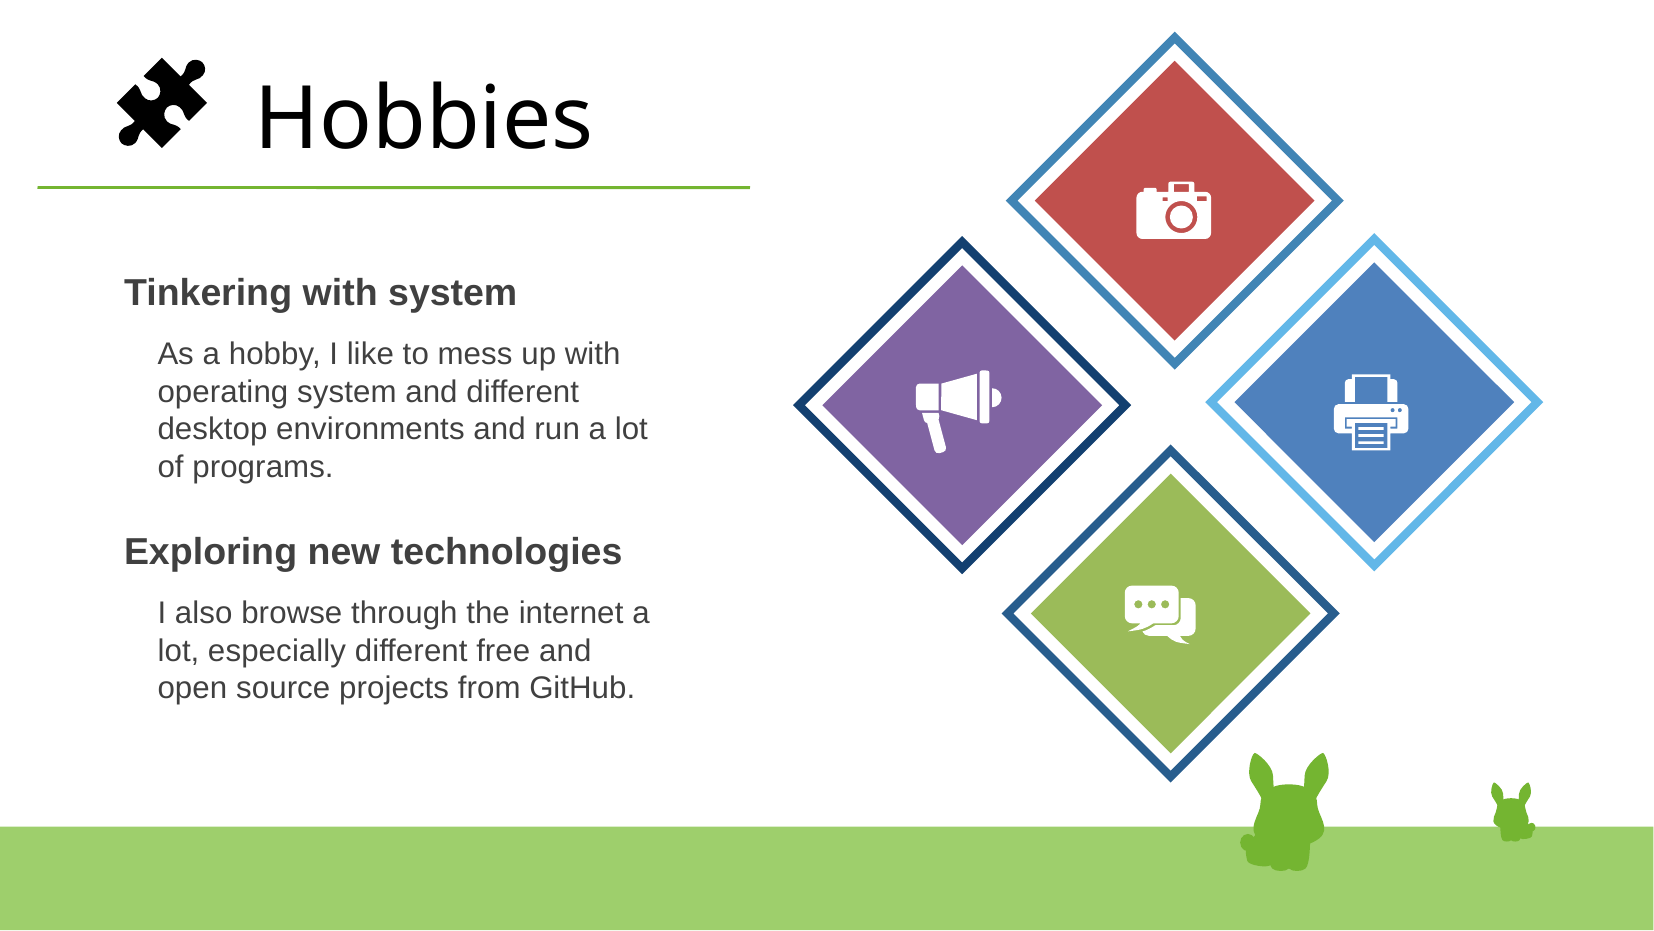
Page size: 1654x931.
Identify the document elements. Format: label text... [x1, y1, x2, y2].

text_box Tinkering with system [109, 260, 863, 320]
title Hobbies [136, 39, 713, 186]
text_box [1034, 60, 1315, 341]
text_box Exploring new technologies [109, 519, 863, 580]
text_box As a hobby, I like to mess up with operating system and different desktop environments and run a lot of programs. [142, 326, 676, 491]
text_box I also browse through the internet a lot, especially different free and open source projects from GitHub. [142, 585, 676, 713]
text_box [822, 265, 1103, 546]
text_box [1234, 262, 1515, 543]
text_box [116, 57, 208, 148]
text_box [1030, 473, 1311, 754]
